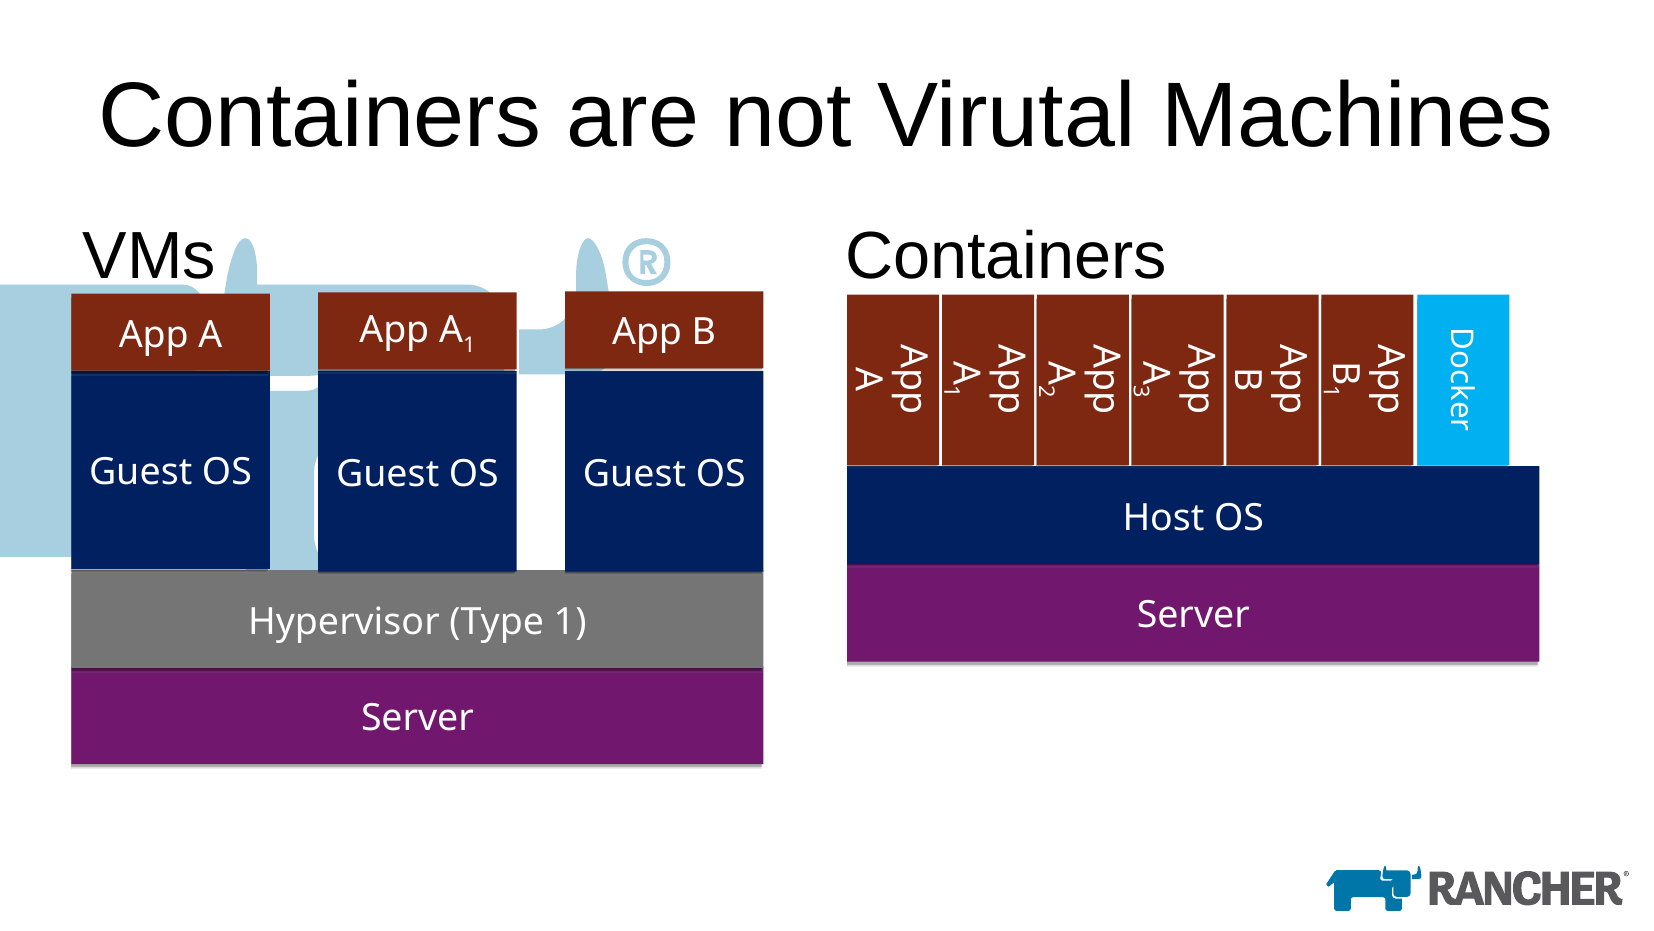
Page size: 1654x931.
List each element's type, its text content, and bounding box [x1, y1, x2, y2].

text_box App A [71, 293, 270, 371]
text_box App B [565, 291, 764, 369]
text_box App A1 [942, 294, 1035, 466]
text_box Guest OS [318, 370, 517, 572]
list Containers [845, 217, 1572, 758]
title Containers are not Virutal Machines [82, 0, 1571, 244]
text_box Server [847, 564, 1540, 662]
text_box App B [1226, 294, 1319, 466]
list VMs [82, 217, 809, 758]
text_box Host OS [847, 466, 1540, 564]
text_box Guest OS [71, 371, 270, 569]
text_box App A3 [1131, 294, 1224, 466]
text_box App B1 [1321, 294, 1414, 466]
text_box App A1 [318, 292, 517, 370]
text_box Hypervisor (Type 1) [71, 570, 764, 668]
text_box App A [847, 294, 940, 466]
text_box Server [71, 668, 764, 765]
text_box App A2 [1036, 294, 1129, 466]
text_box Guest OS [565, 370, 764, 572]
text_box Docker [1417, 294, 1510, 466]
